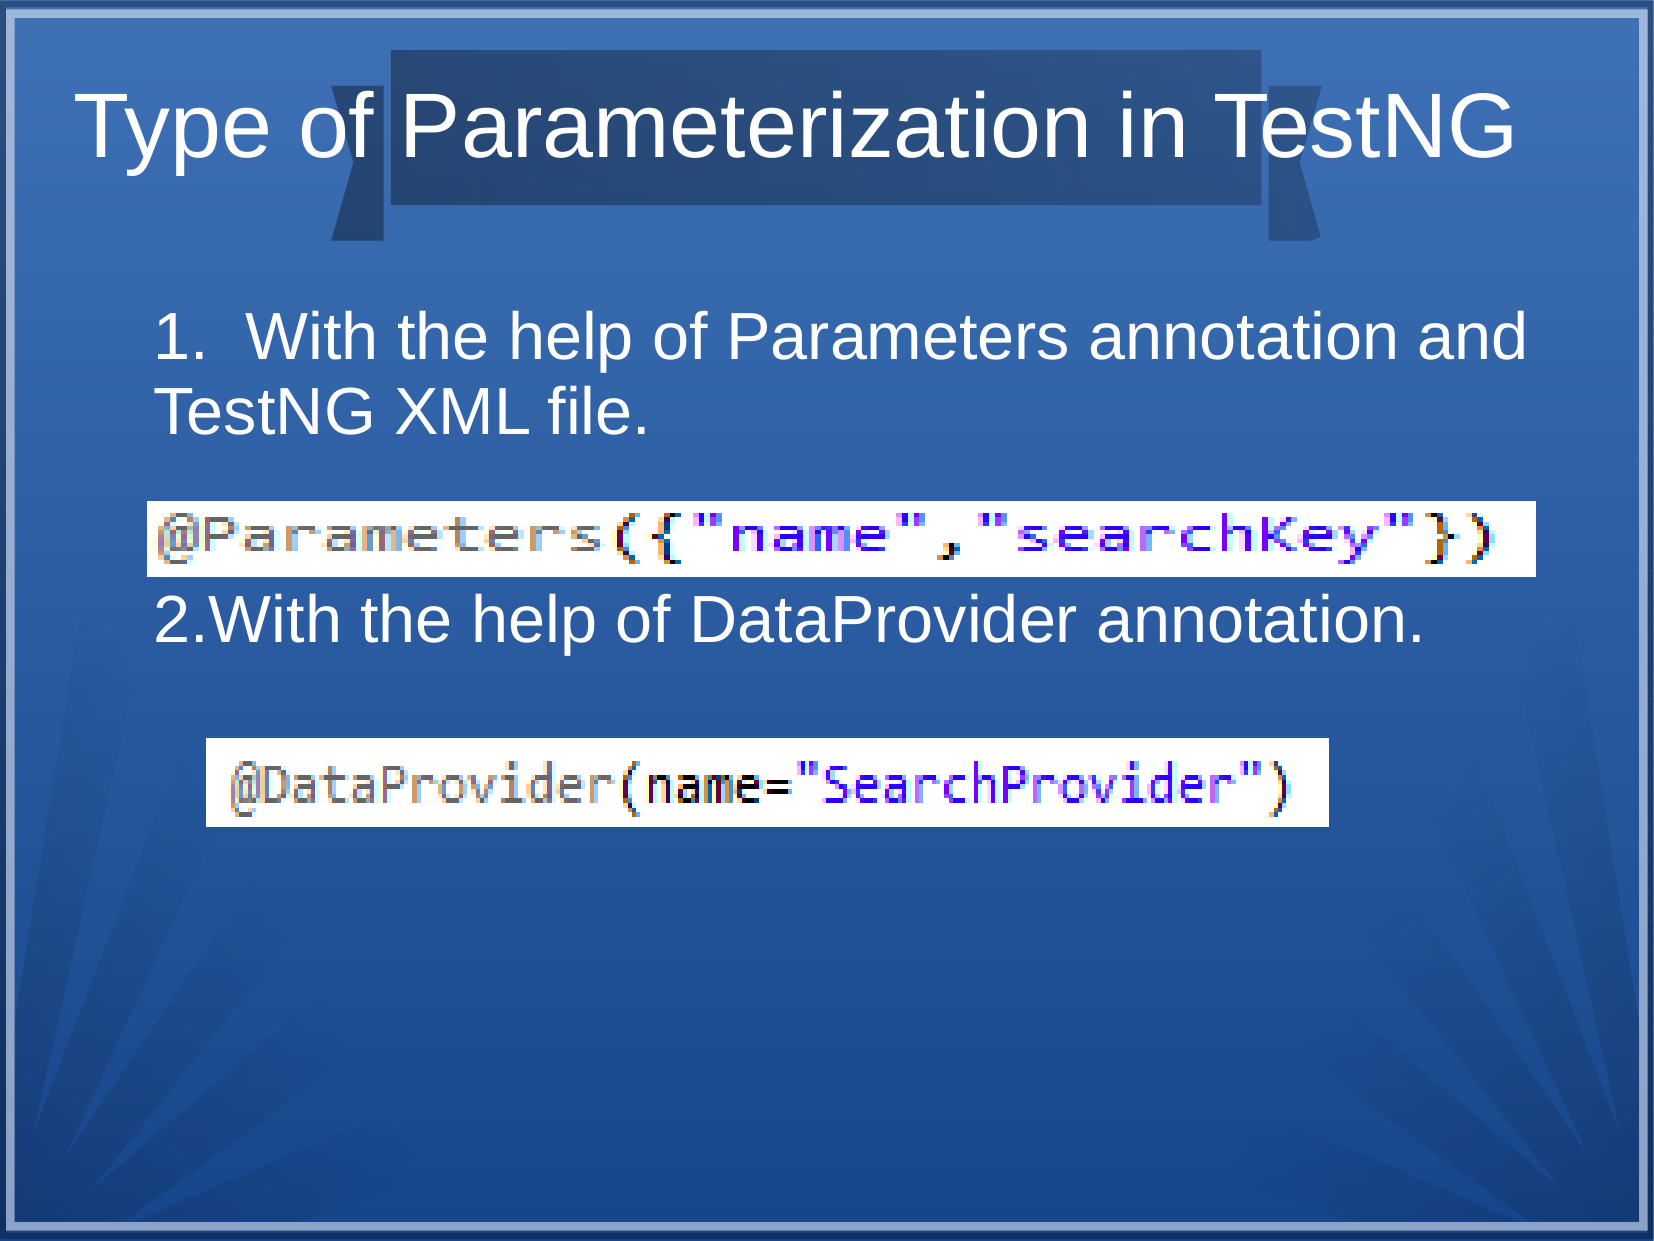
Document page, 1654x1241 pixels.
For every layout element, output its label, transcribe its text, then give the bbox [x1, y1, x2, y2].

picture [147, 501, 1536, 577]
list 1. With the help of Parameters annotation and TestNG XML file. 2.With the help of DataProvider annotation. [82, 299, 1571, 1130]
picture [206, 738, 1329, 827]
title Type of Parameterization in TestNG [29, 0, 1565, 280]
